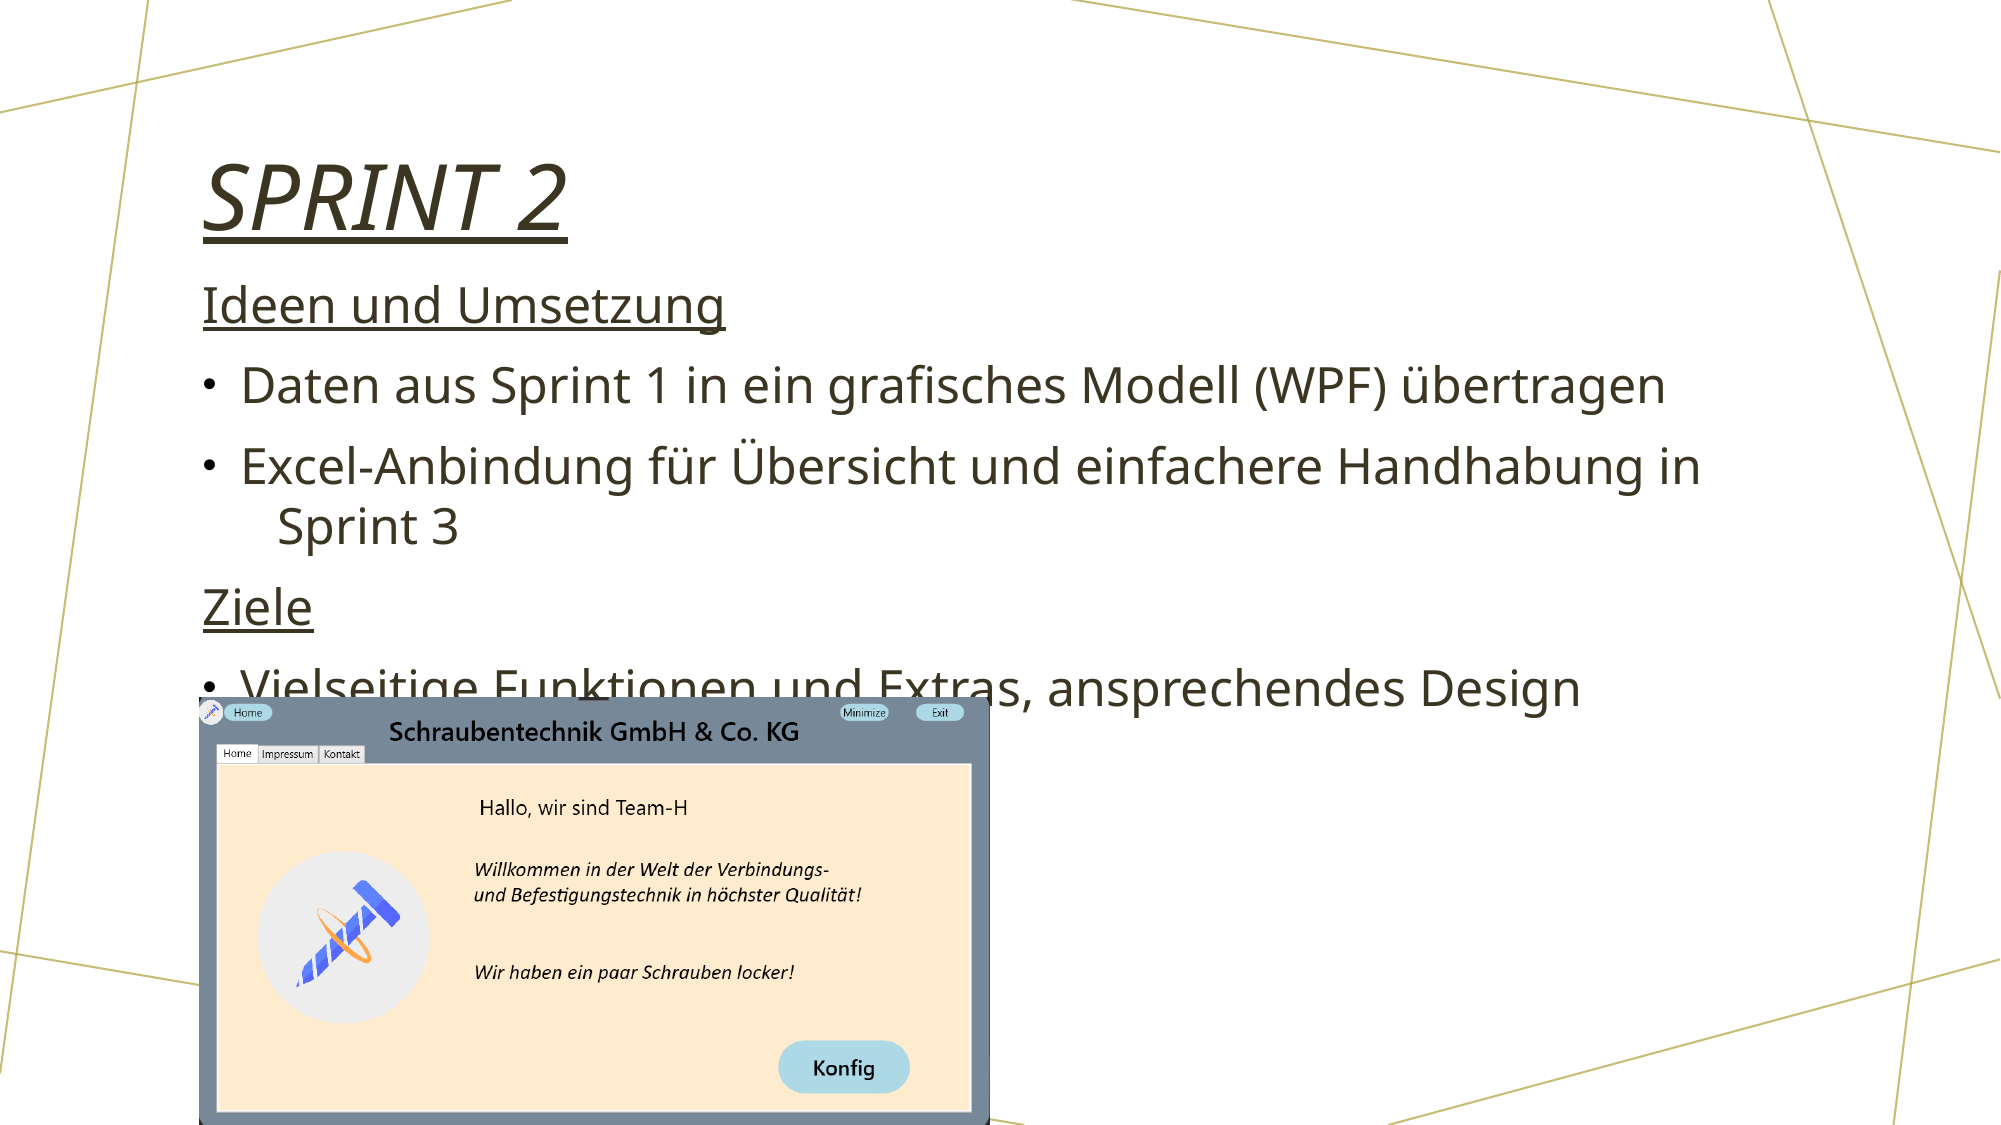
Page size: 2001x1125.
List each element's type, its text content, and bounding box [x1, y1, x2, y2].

picture [199, 698, 990, 1125]
title Sprint 2 [187, 87, 1813, 265]
list Ideen und Umsetzung Daten aus Sprint 1 in ein grafisches Modell (WPF) übertragen Excel-Anbindung für Übersicht und einfachere Handhabung in Sprint 3 Ziele Vielseitige Funktionen und Extras, ansprechendes Design [187, 265, 1813, 926]
